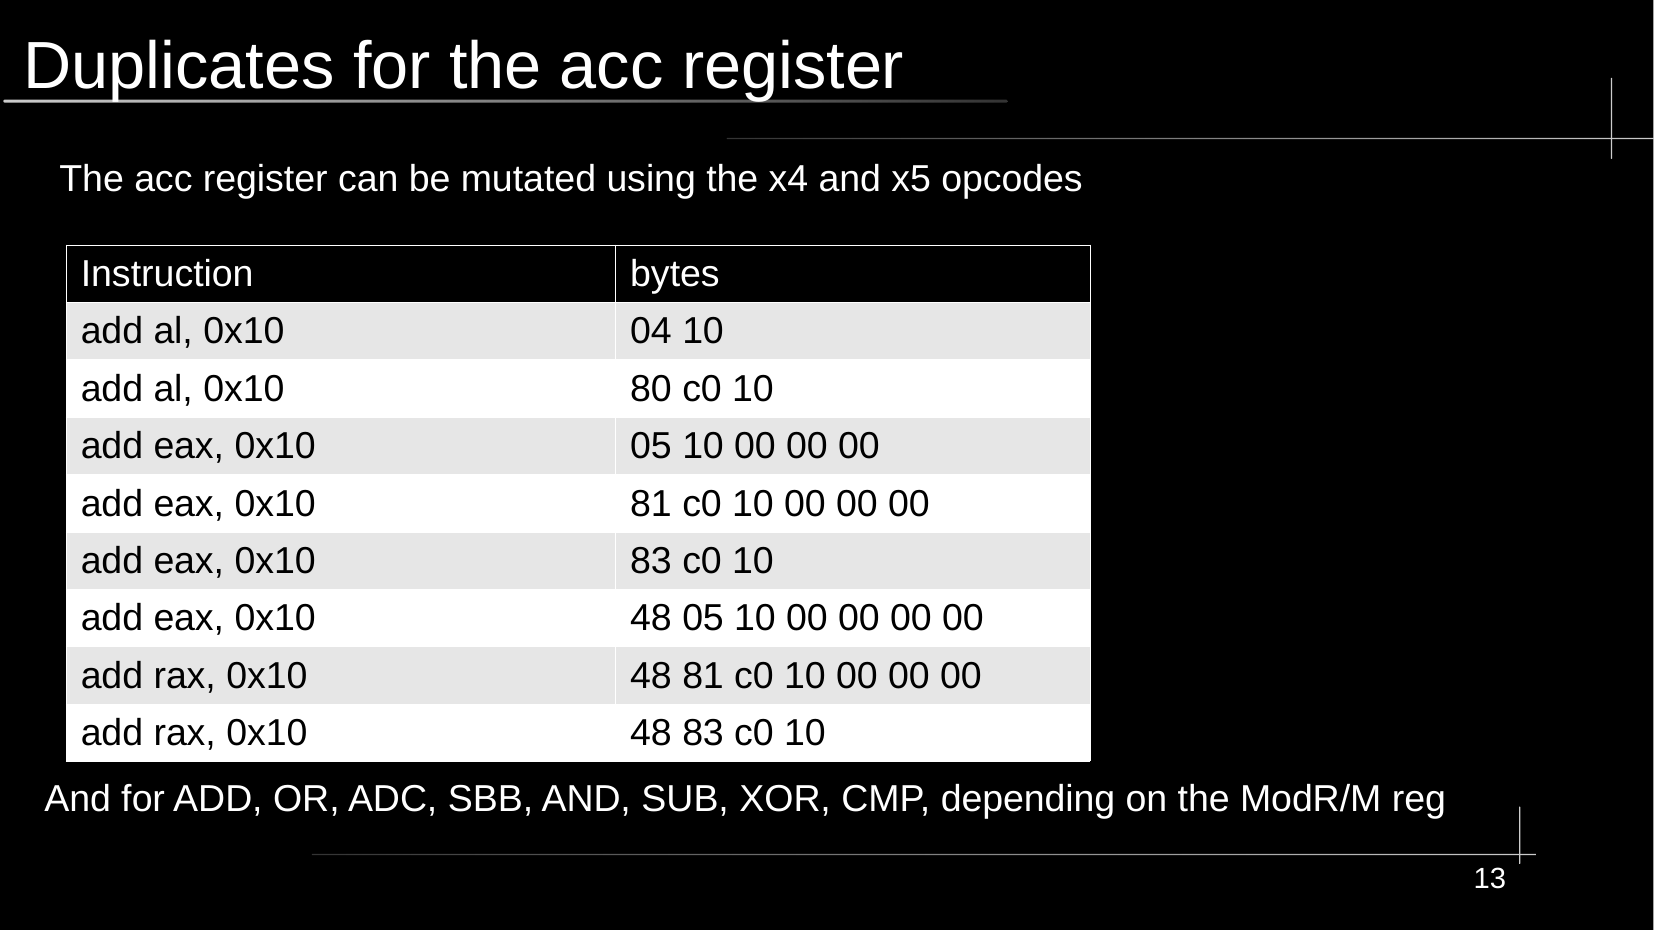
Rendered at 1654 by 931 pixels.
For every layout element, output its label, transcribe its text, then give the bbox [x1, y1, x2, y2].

table_header bytes [616, 246, 1090, 302]
table_cell 48 83 c0 10 [616, 705, 1090, 761]
table_cell add al, 0x10 [67, 303, 615, 359]
table_cell add eax, 0x10 [67, 590, 615, 646]
table_cell 48 05 10 00 00 00 00 [616, 590, 1090, 646]
table_cell 04 10 [616, 303, 1090, 359]
table_cell add al, 0x10 [67, 360, 615, 417]
table_cell add eax, 0x10 [67, 475, 615, 532]
table_cell 83 c0 10 [616, 533, 1090, 589]
table_cell 81 c0 10 00 00 00 [616, 475, 1090, 532]
table_cell add rax, 0x10 [67, 705, 615, 761]
text_box The acc register can be mutated using the x4 and x5 opcodes [44, 149, 1099, 207]
table_cell 48 81 c0 10 00 00 00 [616, 647, 1090, 704]
table_cell 80 c0 10 [616, 360, 1090, 417]
table_cell add rax, 0x10 [67, 647, 615, 704]
table_header Instruction [67, 246, 615, 302]
title Duplicates for the acc register [23, 11, 1589, 119]
text_box And for ADD, OR, ADC, SBB, AND, SUB, XOR, CMP, depending on the ModR/M reg [29, 769, 1462, 827]
table_cell add eax, 0x10 [67, 533, 615, 589]
table_cell add eax, 0x10 [67, 418, 615, 474]
table_cell 05 10 00 00 00 [616, 418, 1090, 474]
